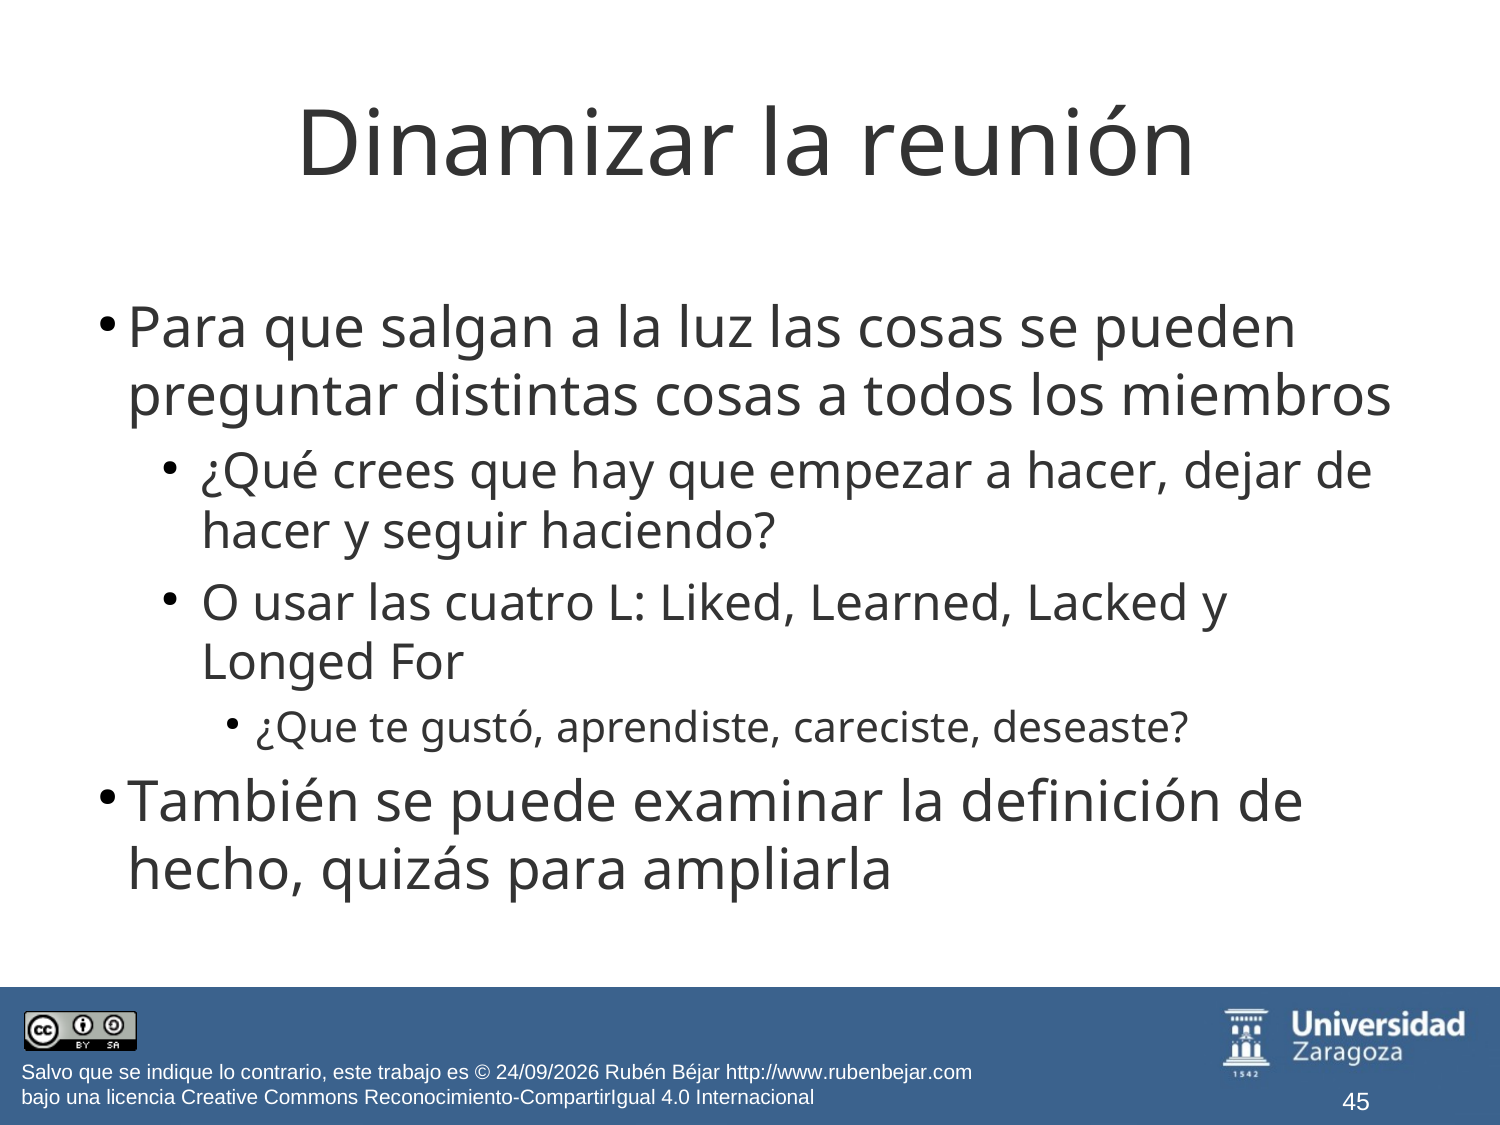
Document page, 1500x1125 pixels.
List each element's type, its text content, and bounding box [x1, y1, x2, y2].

title Dinamizar la reunión [74, 21, 1420, 257]
list Para que salgan a la luz las cosas se pueden preguntar distintas cosas a todos los miembros ¿Qué crees que hay que empezar a hacer, dejar de hacer y seguir haciendo? O usar las cuatro L: Liked, Learned, Lacked y Longed For ¿Que te gustó, aprendiste, careciste, deseaste? También se puede examinar la definición de hecho, quizás para ampliarla [82, 283, 1418, 936]
picture [0, 987, 1500, 1125]
